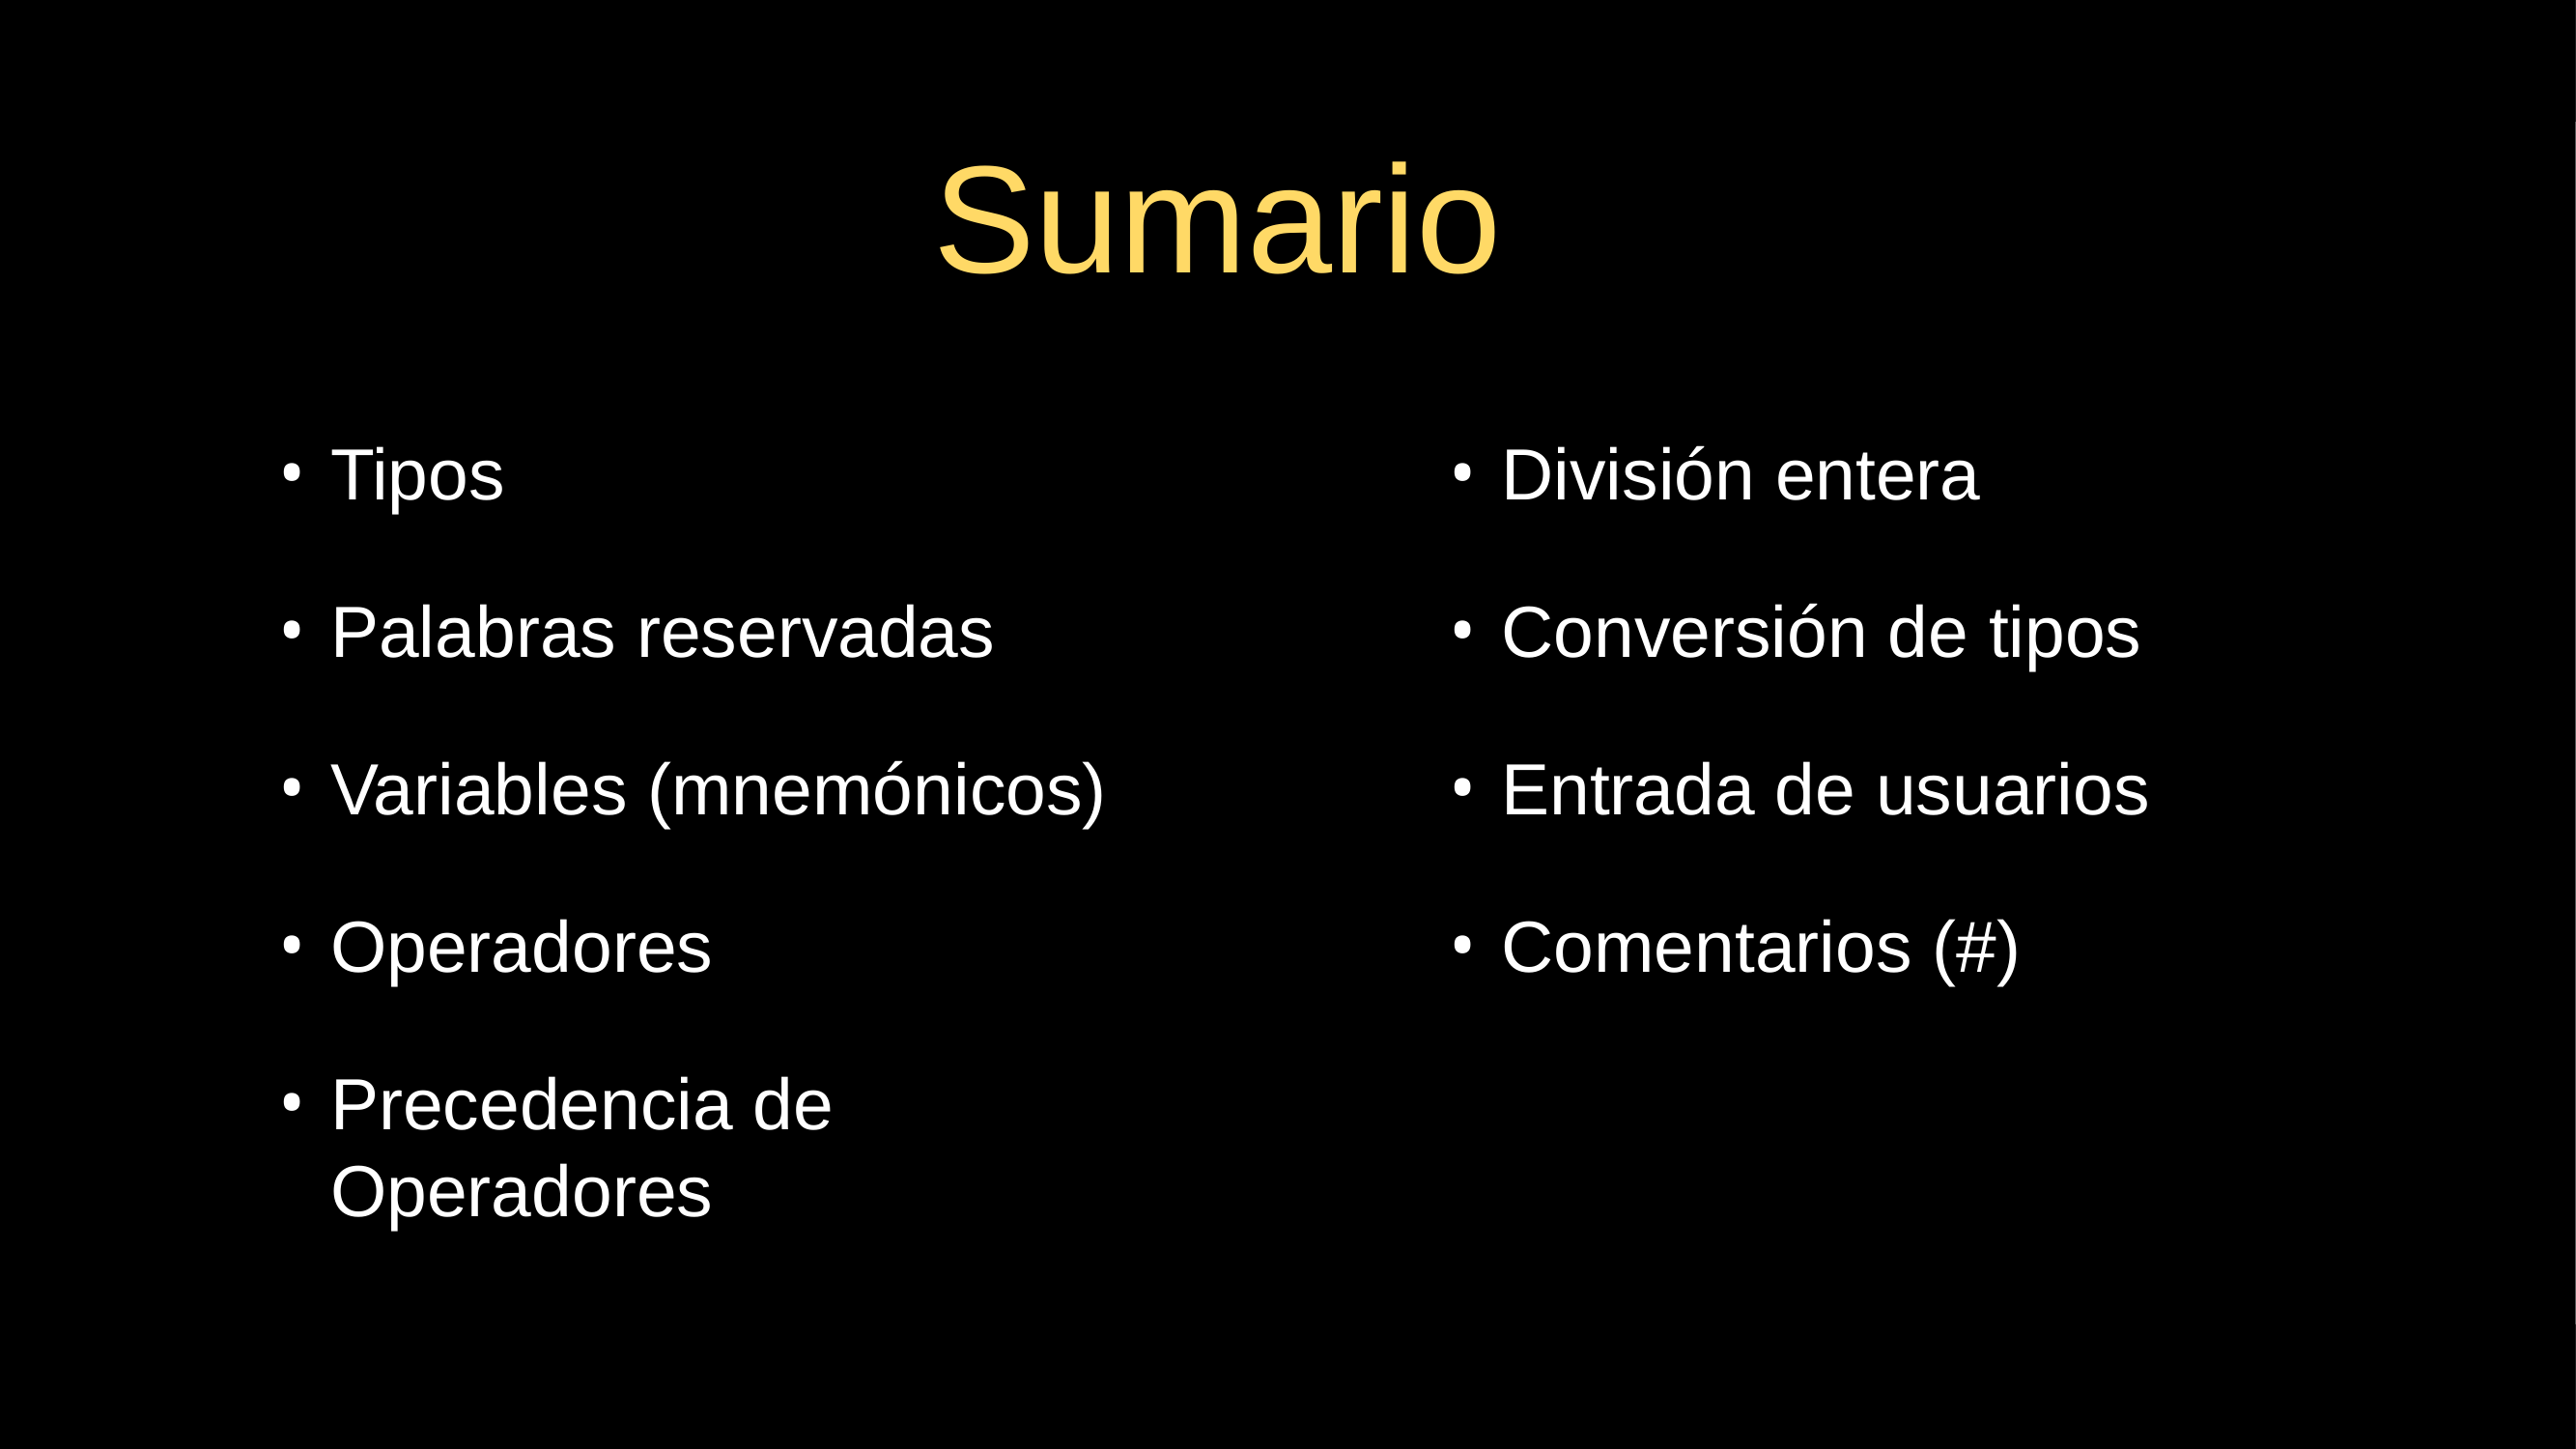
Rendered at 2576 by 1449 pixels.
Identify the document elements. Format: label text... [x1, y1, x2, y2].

title Sumario [128, 124, 2307, 300]
list Tipos Palabras reservadas Variables (mnemónicos) Operadores Precedencia de Operadores [215, 421, 1234, 1294]
list División entera Conversión de tipos Entrada de usuarios Comentarios (#) [1386, 421, 2422, 1277]
